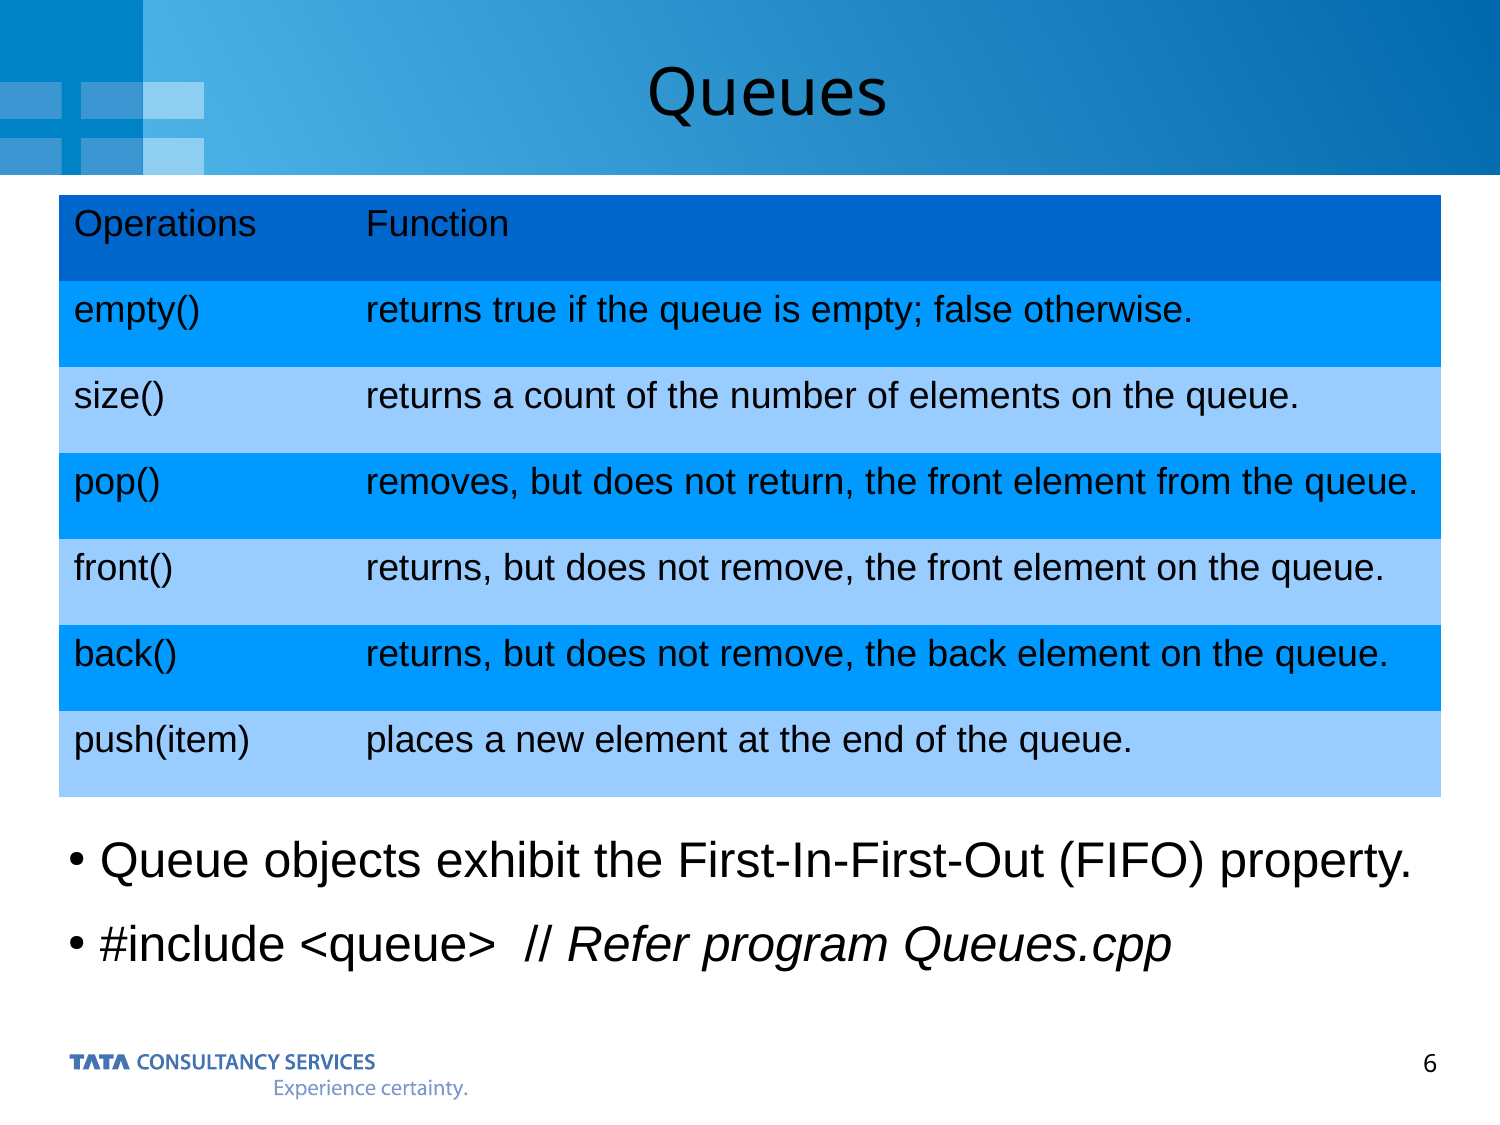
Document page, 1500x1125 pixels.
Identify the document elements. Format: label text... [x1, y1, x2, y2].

table_cell returns a count of the number of elements on the queue. [351, 367, 1441, 453]
table_cell front() [59, 539, 351, 625]
text_box Queue objects exhibit the First-In-First-Out (FIFO) property. #include <queue> // Refer program Queues.cpp [35, 797, 1465, 963]
table_cell back() [59, 625, 351, 711]
table_cell returns true if the queue is empty; false otherwise. [351, 281, 1441, 367]
table_cell removes, but does not return, the front element from the queue. [351, 453, 1441, 539]
table_cell pop() [59, 453, 351, 539]
table_cell returns, but does not remove, the front element on the queue. [351, 539, 1441, 625]
table_cell places a new element at the end of the queue. [351, 711, 1441, 797]
table_cell returns, but does not remove, the back element on the queue. [351, 625, 1441, 711]
table_cell size() [59, 367, 351, 453]
table_header Operations [59, 195, 351, 281]
table_cell empty() [59, 281, 351, 367]
table_cell push(item) [59, 711, 351, 797]
text_box Queues [253, 23, 1282, 154]
table_header Function [351, 195, 1441, 281]
